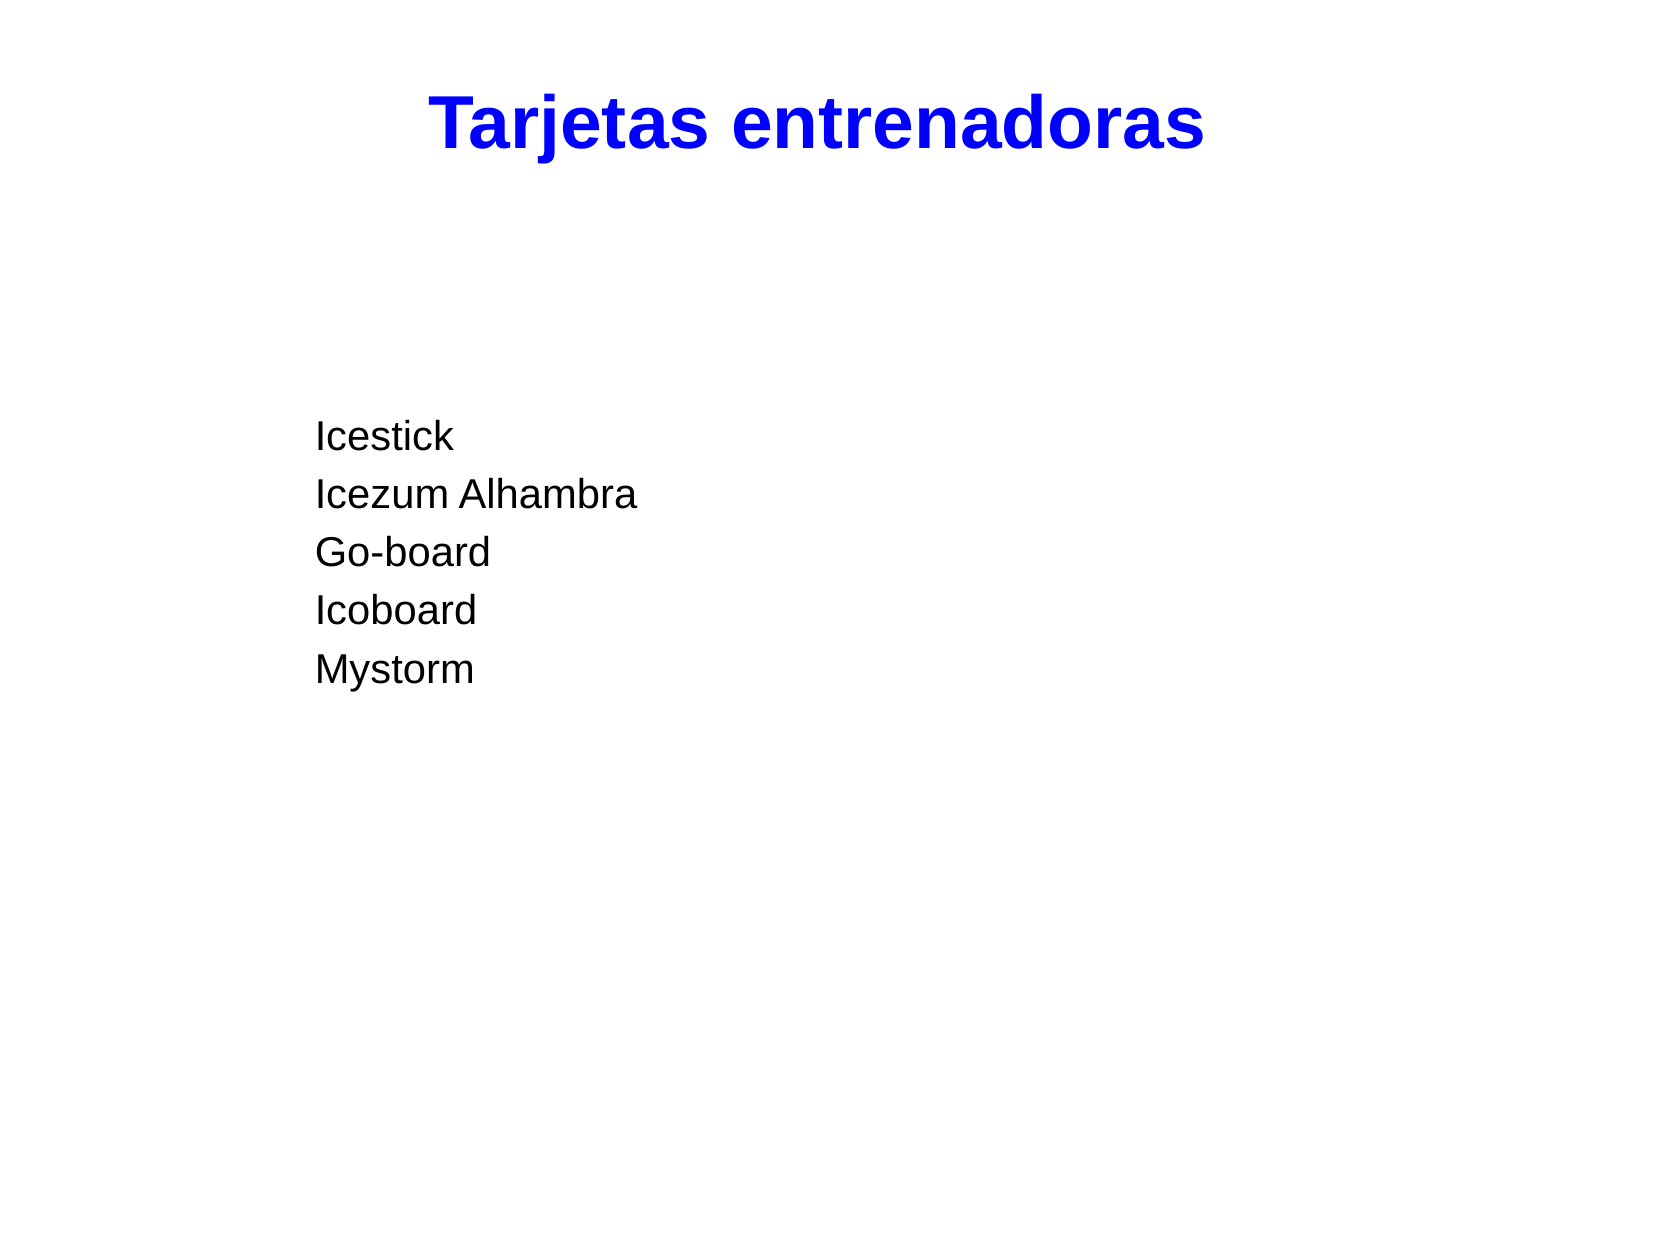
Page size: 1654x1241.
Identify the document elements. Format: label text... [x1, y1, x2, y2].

text_box Icestick Icezum Alhambra Go-board Icoboard Mystorm [300, 405, 1426, 758]
text_box Tarjetas entrenadoras [90, 73, 1546, 211]
